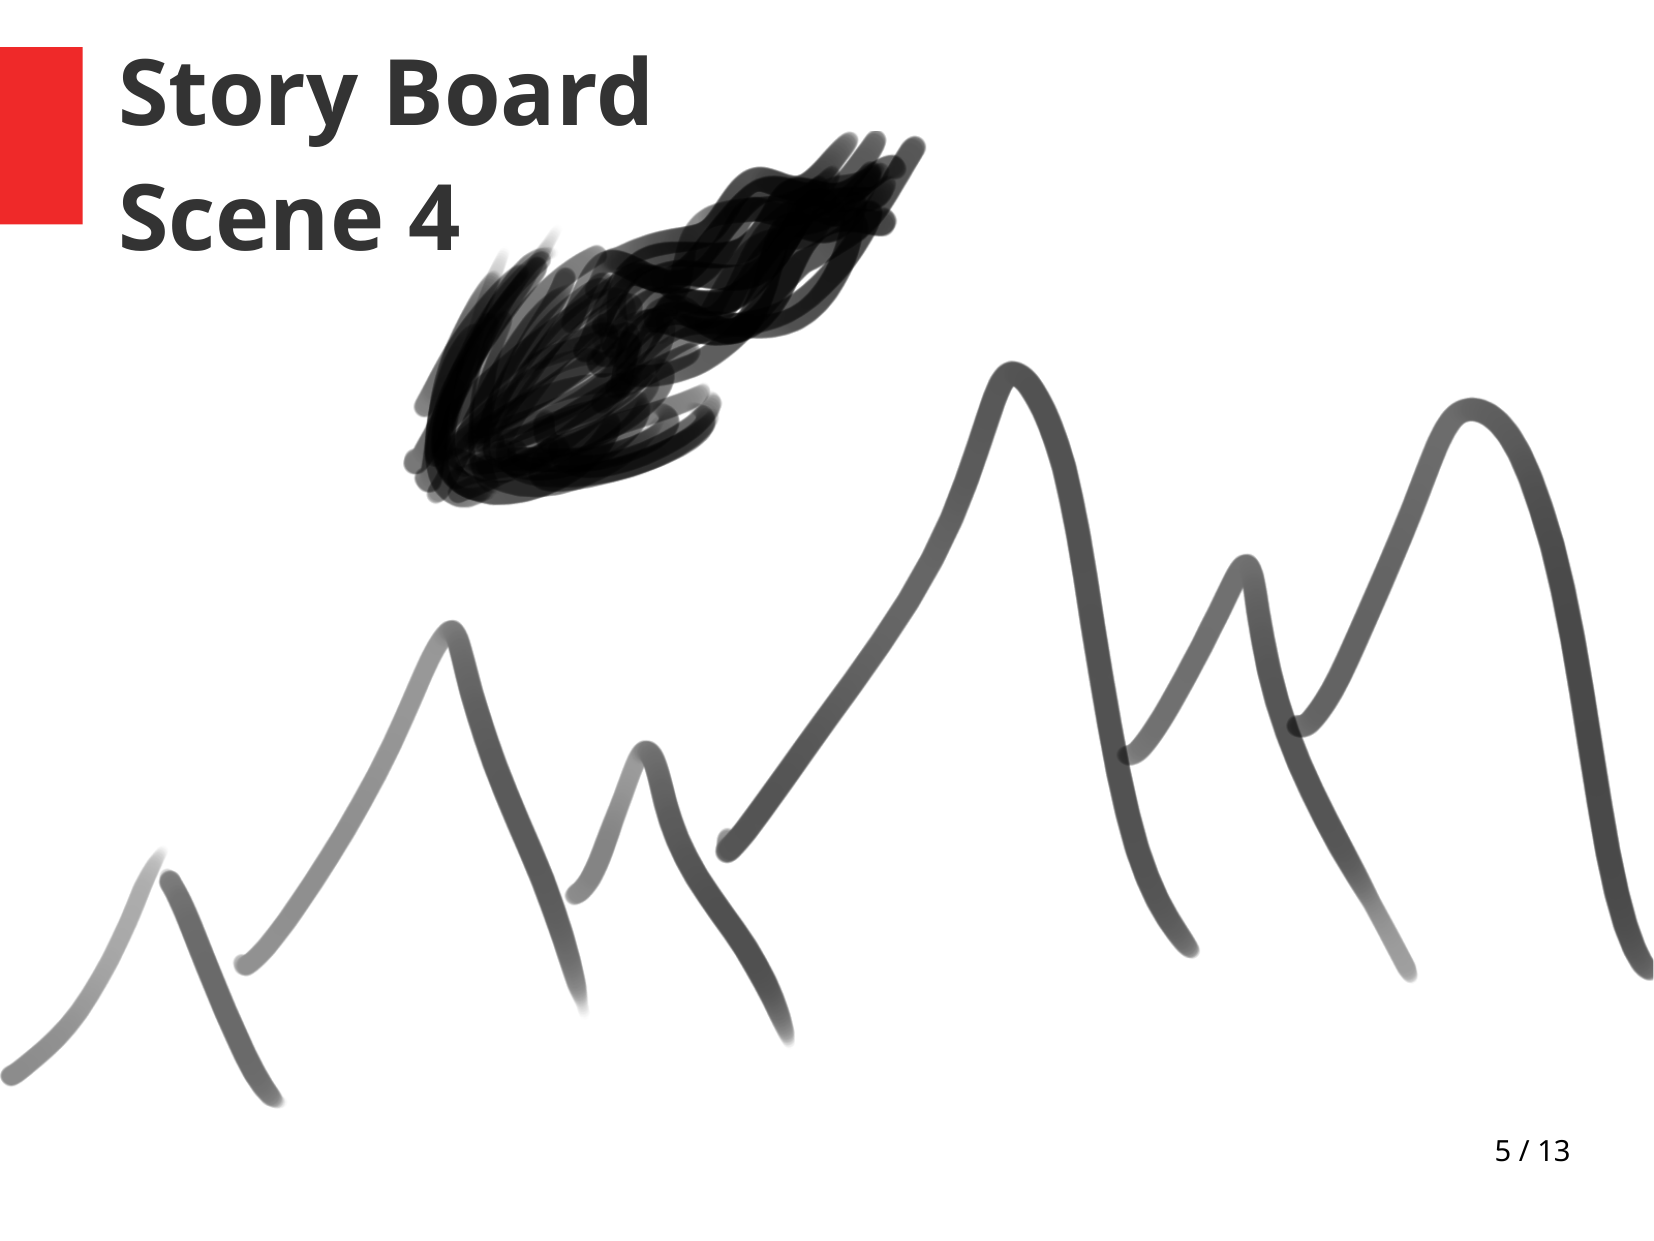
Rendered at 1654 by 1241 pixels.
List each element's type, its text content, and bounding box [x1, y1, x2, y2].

picture [0, 131, 1654, 1109]
title Story Board Scene 4 [118, 28, 1571, 131]
